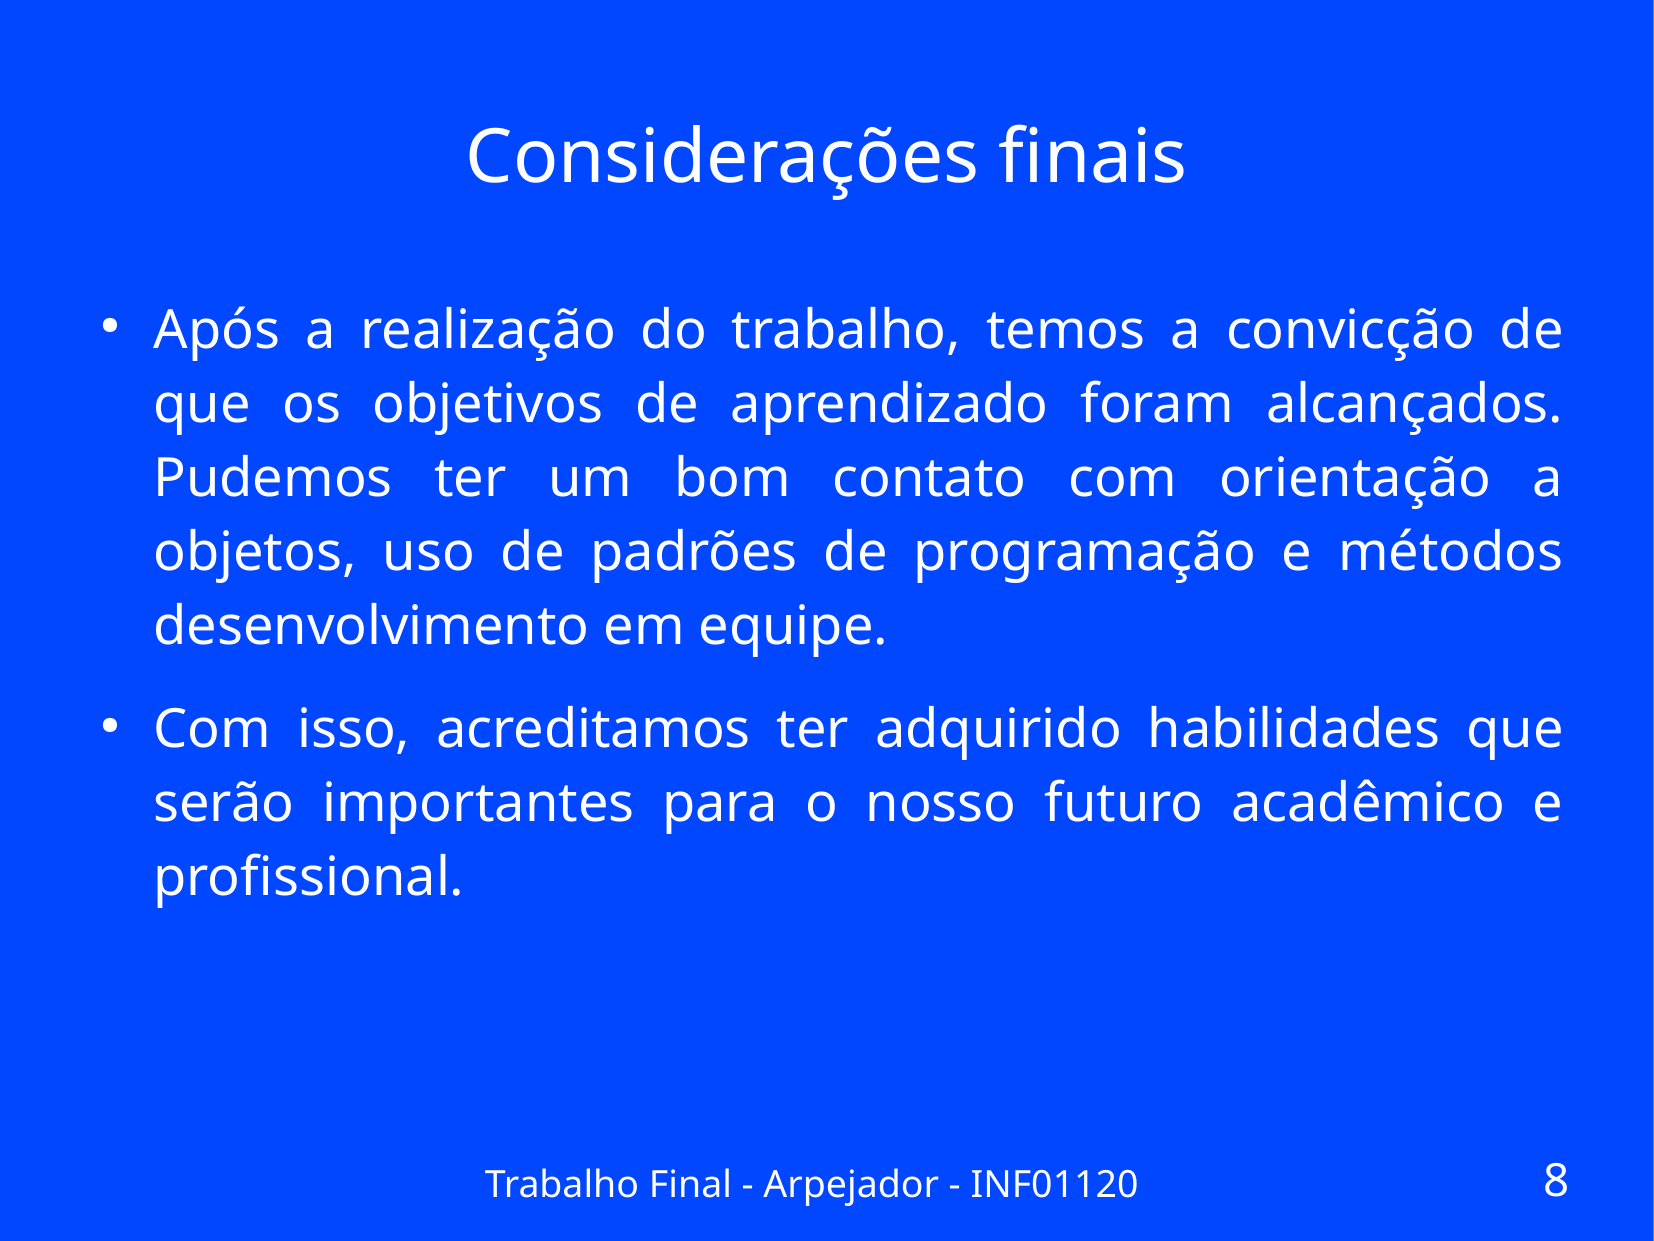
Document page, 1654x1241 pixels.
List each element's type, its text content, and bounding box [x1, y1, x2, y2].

title Considerações finais [82, 49, 1571, 257]
list Após a realização do trabalho, temos a convicção de que os objetivos de aprendizado foram alcançados. Pudemos ter um bom contato com orientação a objetos, uso de padrões de programação e métodos desenvolvimento em equipe. Com isso, acreditamos ter adquirido habilidades que serão importantes para o nosso futuro acadêmico e profissional. [82, 290, 1565, 1123]
